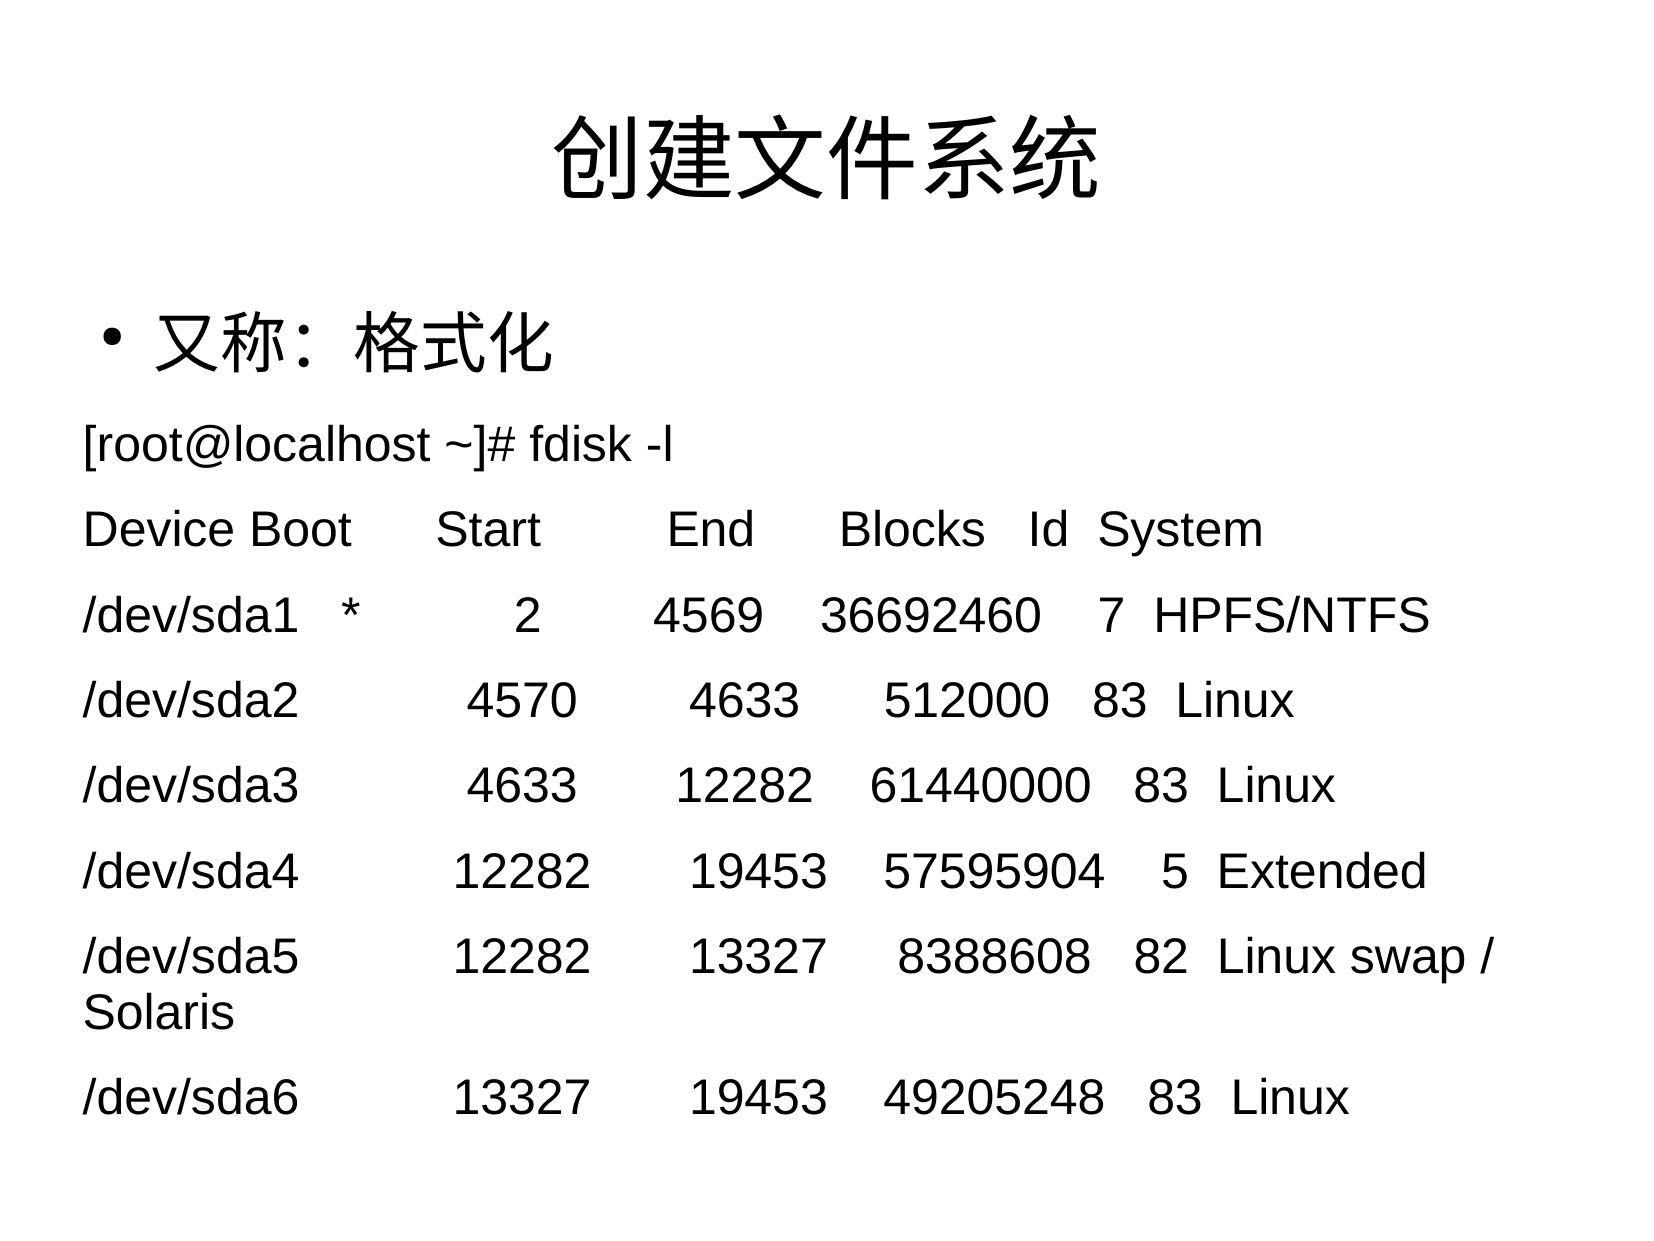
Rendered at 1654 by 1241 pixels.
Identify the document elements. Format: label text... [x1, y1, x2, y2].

title 创建文件系统 [82, 49, 1571, 257]
list 又称：格式化 [root@localhost ~]# fdisk -l Device Boot Start End Blocks Id System /dev/sda1 * 2 4569 36692460 7 HPFS/NTFS /dev/sda2 4570 4633 512000 83 Linux /dev/sda3 4633 12282 61440000 83 Linux /dev/sda4 12282 19453 57595904 5 Extended /dev/sda5 12282 13327 8388608 82 Linux swap / Solaris /dev/sda6 13327 19453 49205248 83 Linux [82, 290, 1571, 1106]
